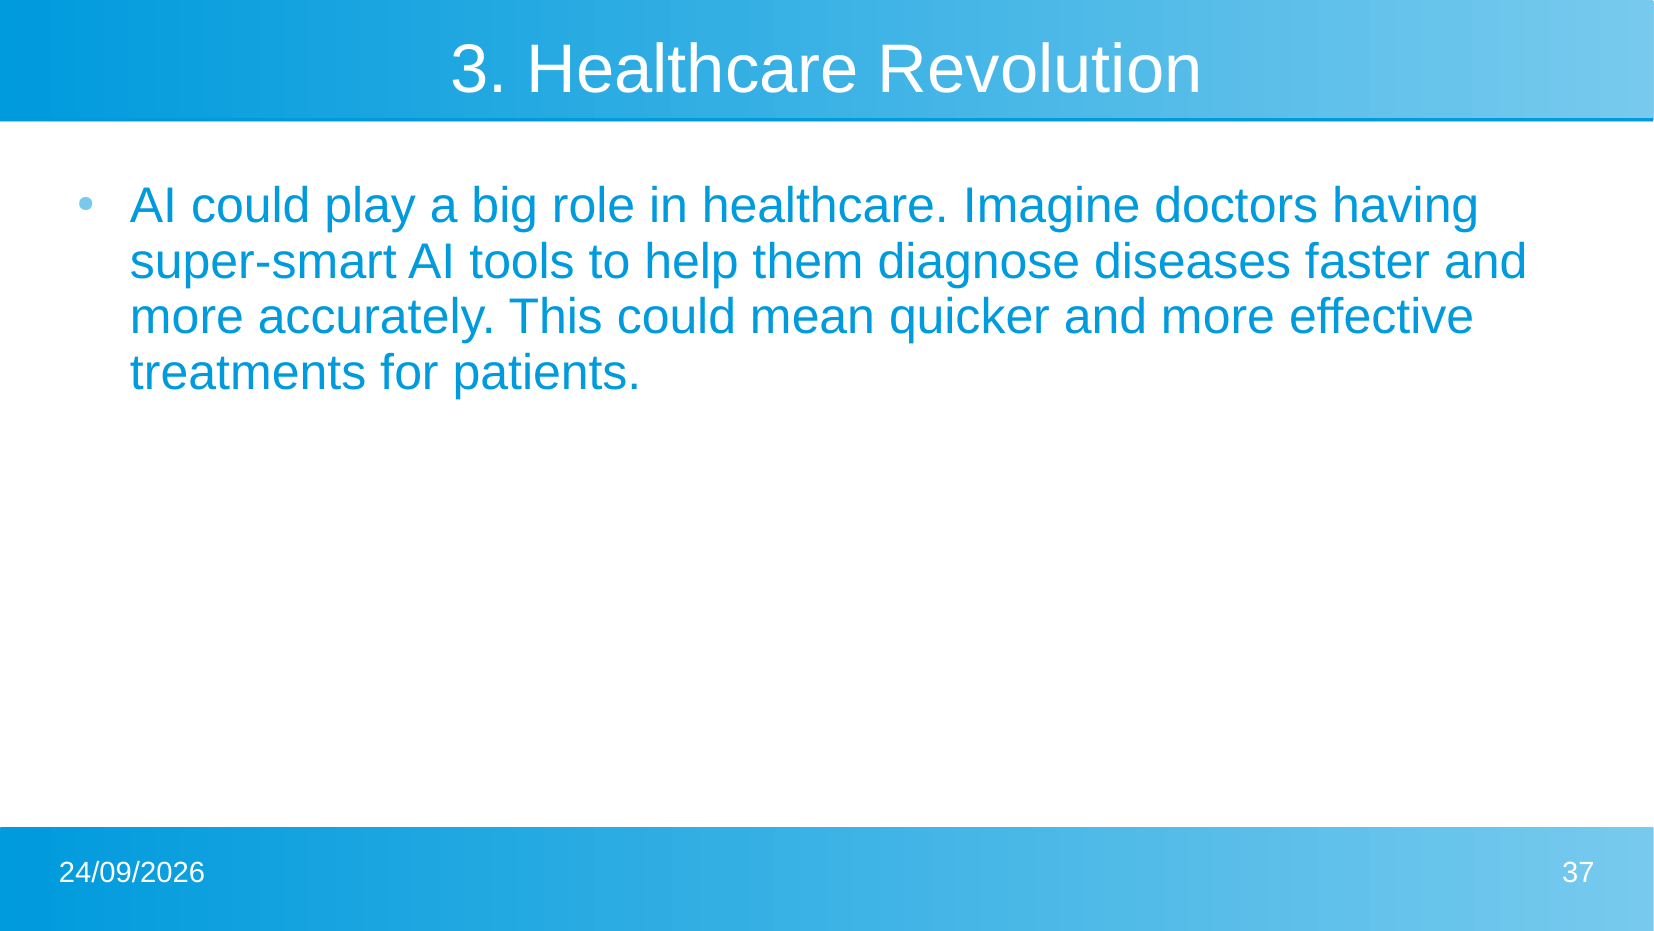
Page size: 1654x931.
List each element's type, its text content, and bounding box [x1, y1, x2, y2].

title 3. Healthcare Revolution [59, 29, 1595, 108]
list AI could play a big role in healthcare. Imagine doctors having super-smart AI tools to help them diagnose diseases faster and more accurately. This could mean quicker and more effective treatments for patients. [59, 177, 1595, 768]
